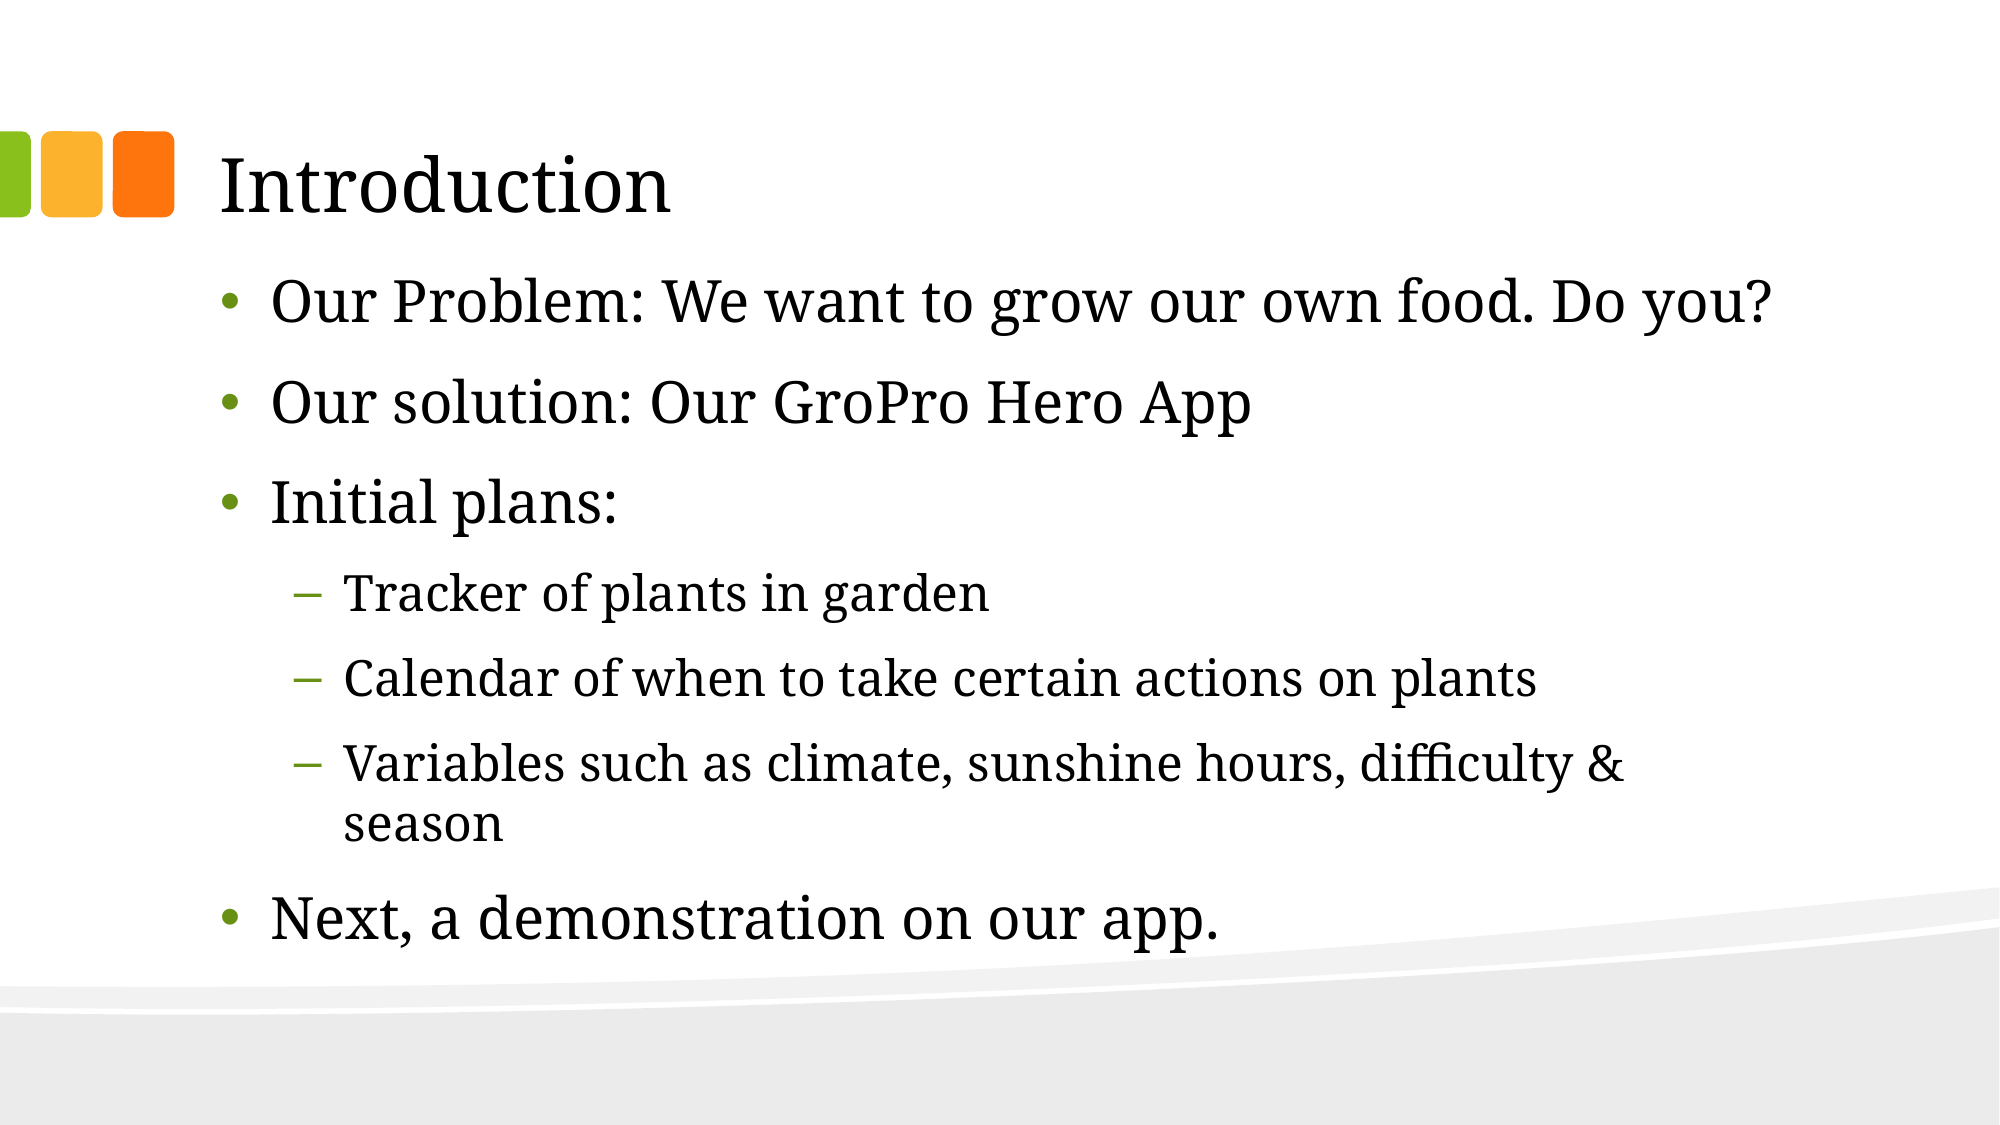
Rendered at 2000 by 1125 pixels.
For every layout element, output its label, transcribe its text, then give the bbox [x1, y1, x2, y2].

title Introduction [199, 24, 1800, 238]
list Our Problem: We want to grow our own food. Do you? Our solution: Our GroPro Hero App Initial plans: Tracker of plants in garden Calendar of when to take certain actions on plants Variables such as climate, sunshine hours, difficulty & season Next, a demonstration on our app. [199, 262, 1800, 1013]
